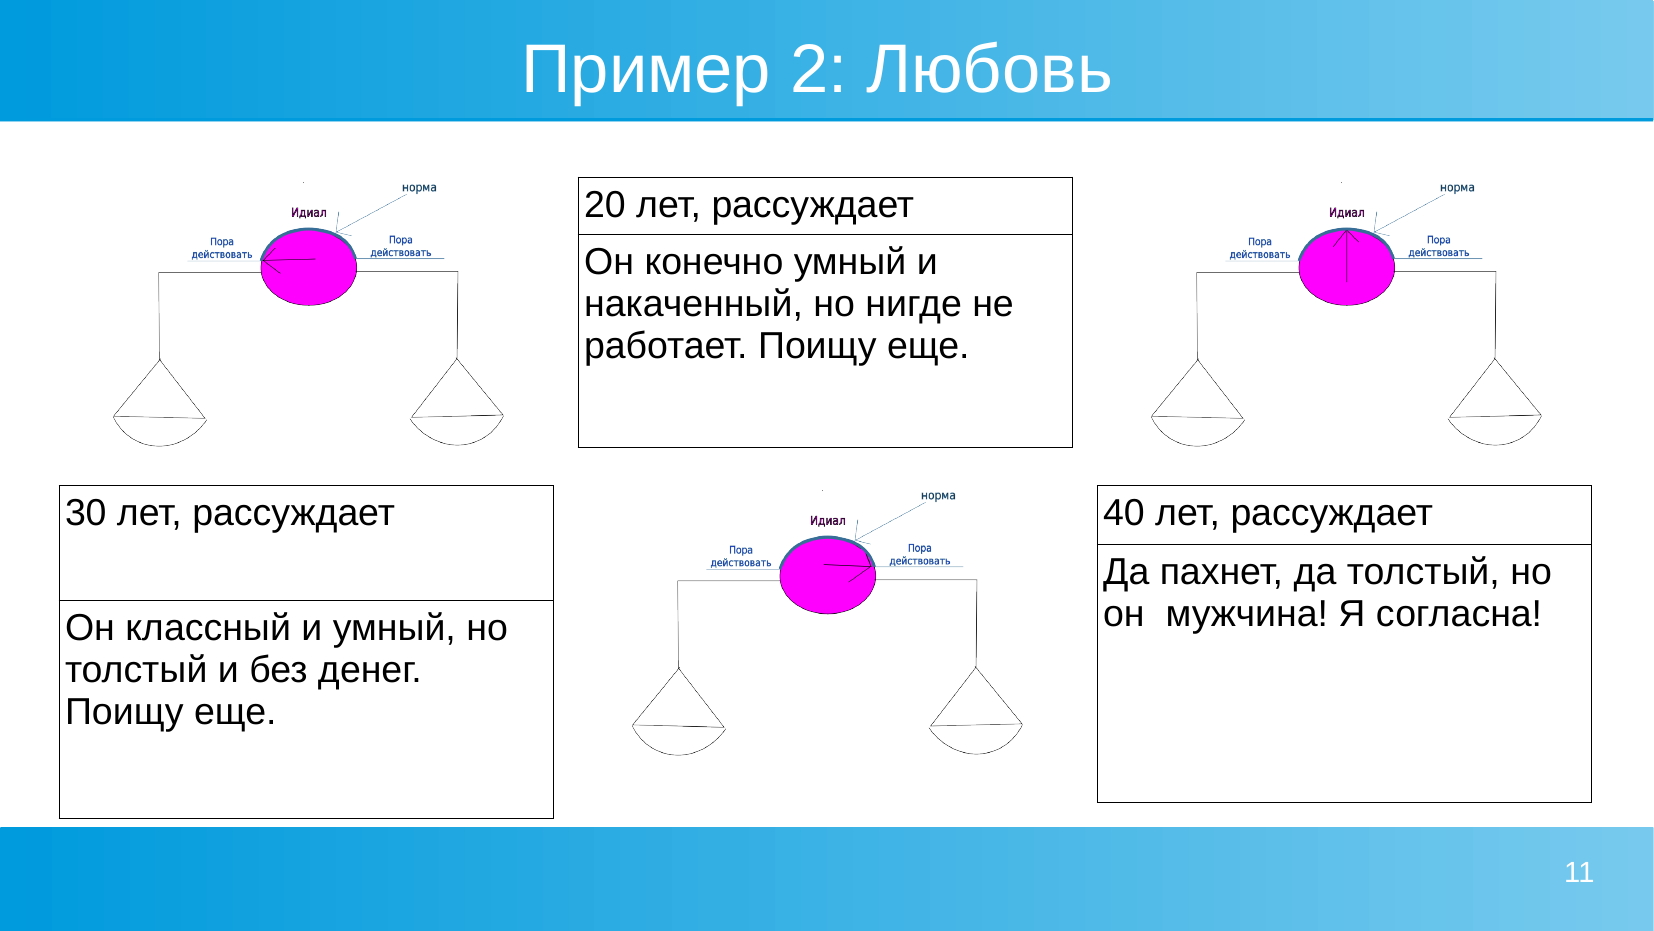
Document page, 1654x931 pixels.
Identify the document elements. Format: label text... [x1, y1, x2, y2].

title Пример 2: Любовь [59, 29, 1595, 108]
table_cell Он классный и умный, но толстый и без денег. Поищу еще. [60, 601, 553, 818]
table_header 20 лет, рассуждает [579, 178, 1072, 234]
picture [107, 177, 506, 459]
picture [1145, 177, 1544, 459]
table_header 30 лет, рассуждает [60, 486, 553, 600]
table_cell Да пахнет, да толстый, но он мужчина! Я согласна! [1098, 545, 1591, 802]
table_cell Он конечно умный и накаченный, но нигде не работает. Поищу еще. [579, 235, 1072, 447]
table_header 40 лет, рассуждает [1098, 486, 1591, 544]
picture [626, 485, 1025, 768]
